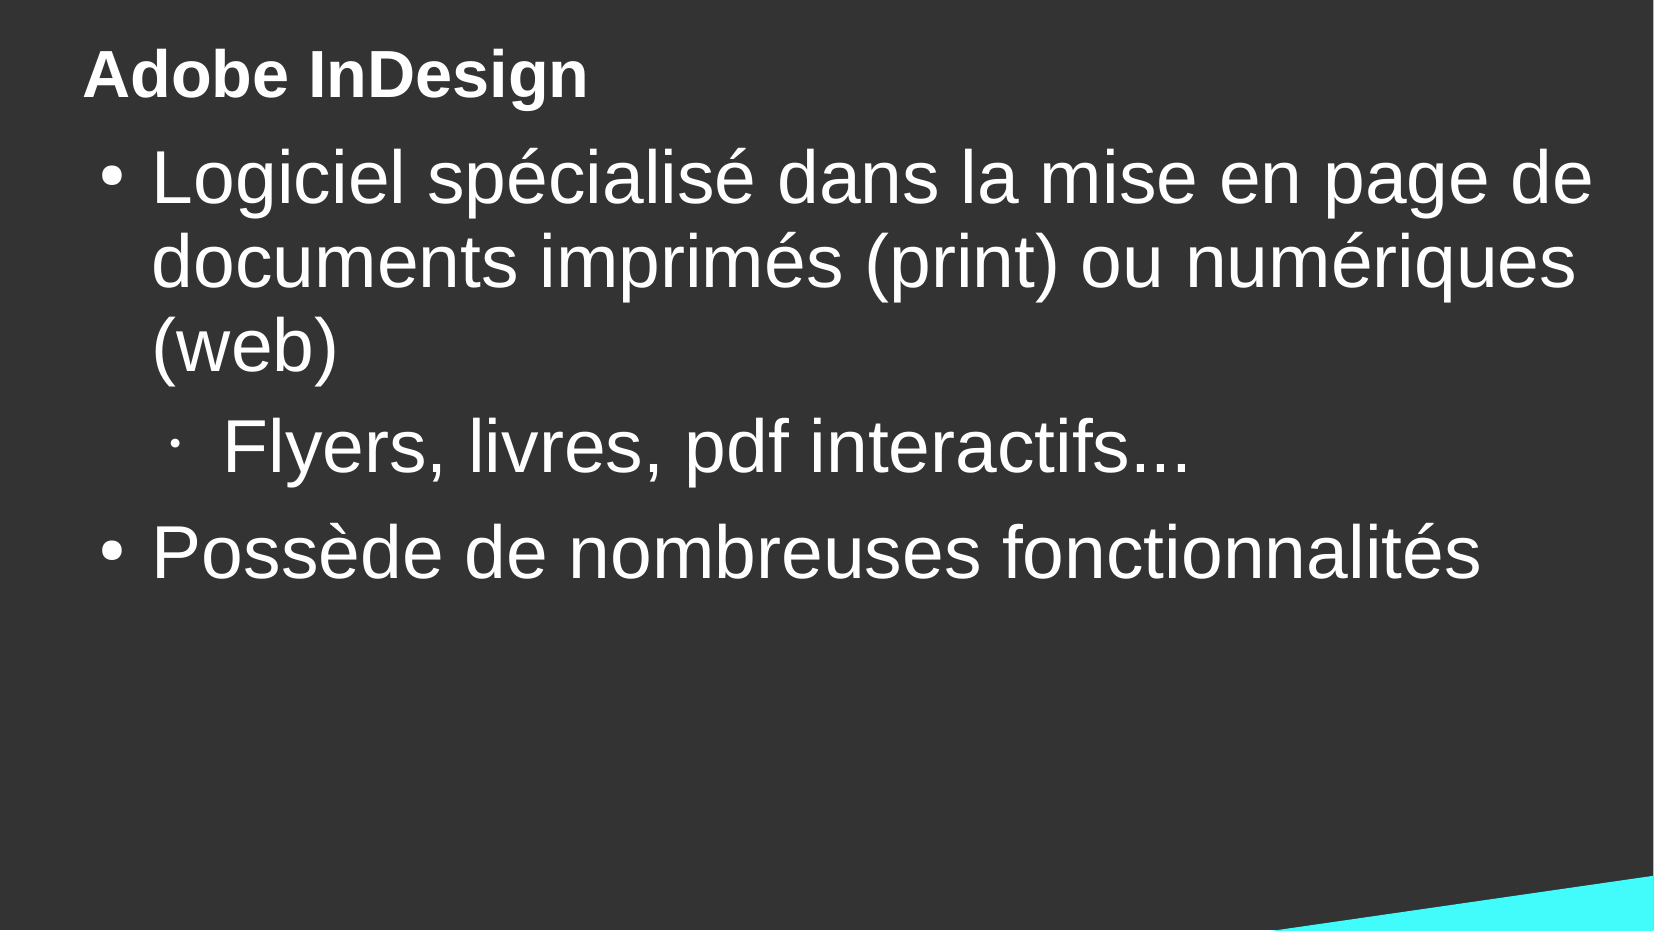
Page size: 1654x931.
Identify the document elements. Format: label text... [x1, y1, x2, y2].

text_box [1270, 875, 1654, 931]
title Adobe InDesign [82, 37, 1571, 122]
list Logiciel spécialisé dans la mise en page de documents imprimés (print) ou numériques (web) Flyers, livres, pdf interactifs... Possède de nombreuses fonctionnalités [80, 135, 1620, 777]
